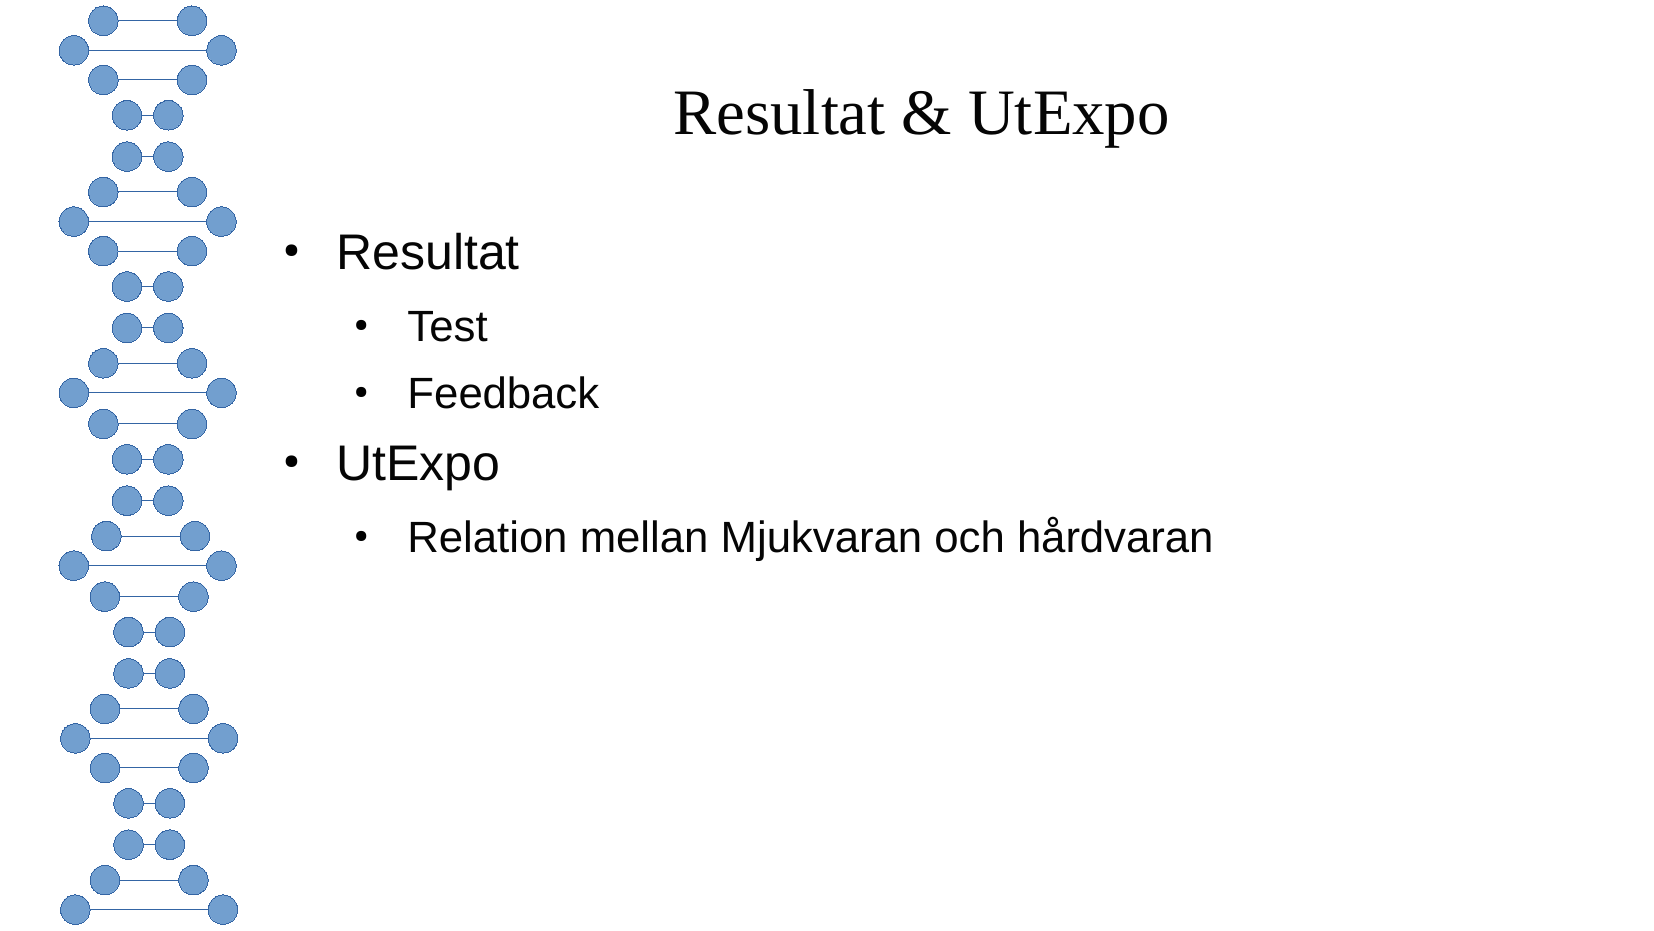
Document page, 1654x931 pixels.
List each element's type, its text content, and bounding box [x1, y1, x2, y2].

title Resultat & UtExpo [265, 35, 1595, 189]
list Resultat Test Feedback UtExpo Relation mellan Mjukvaran och hårdvaran [265, 224, 1595, 764]
